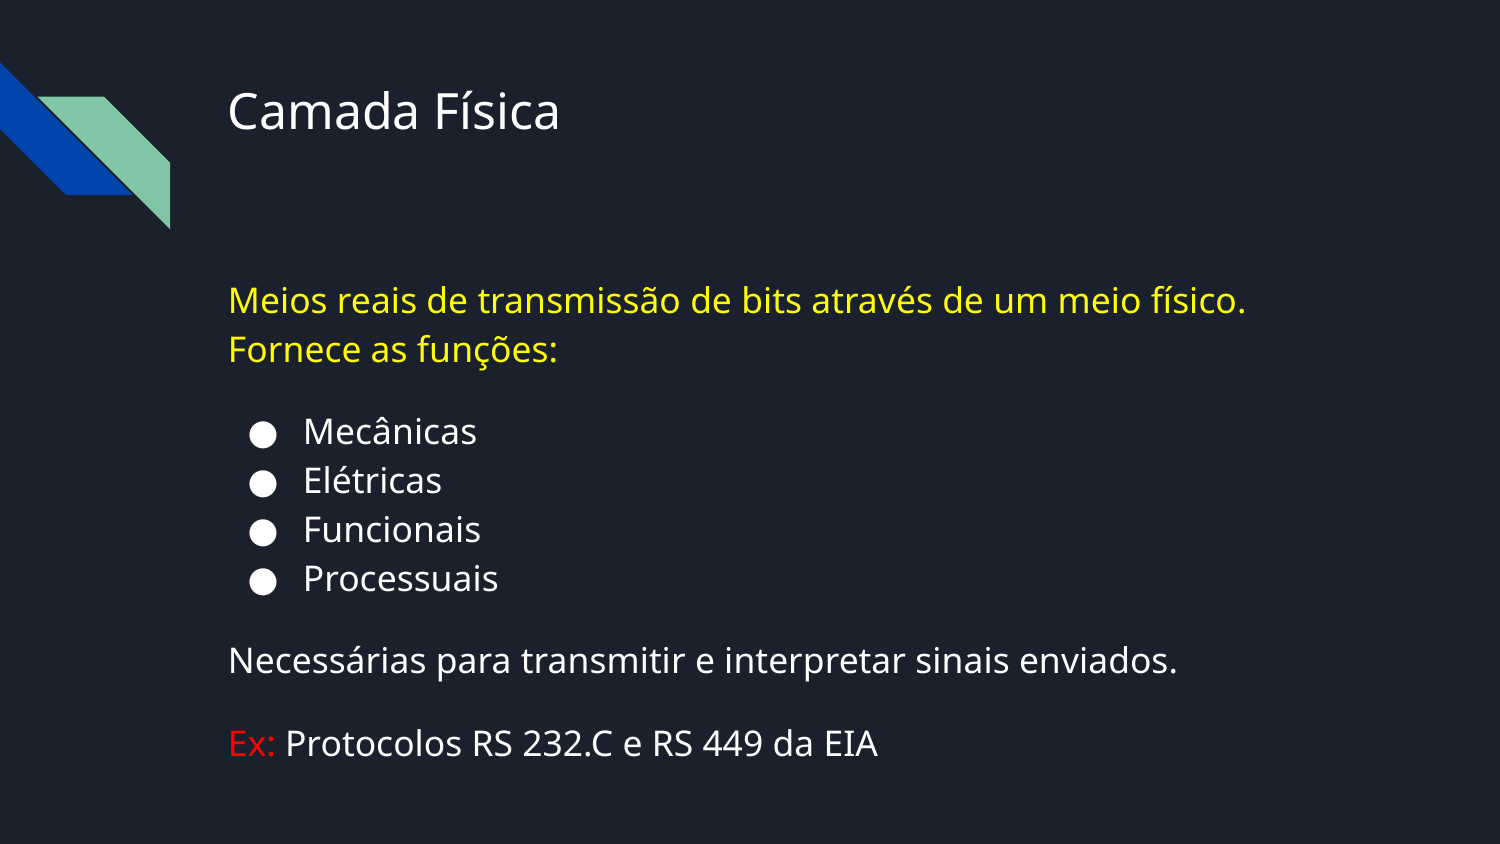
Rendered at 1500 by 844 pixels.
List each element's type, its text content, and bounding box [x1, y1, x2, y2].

title Camada Física [212, 64, 1368, 215]
list Meios reais de transmissão de bits através de um meio físico. Fornece as funções: Mecânicas Elétricas Funcionais Processuais Necessárias para transmitir e interpretar sinais enviados. Ex: Protocolos RS 232.C e RS 449 da EIA [212, 257, 1368, 735]
